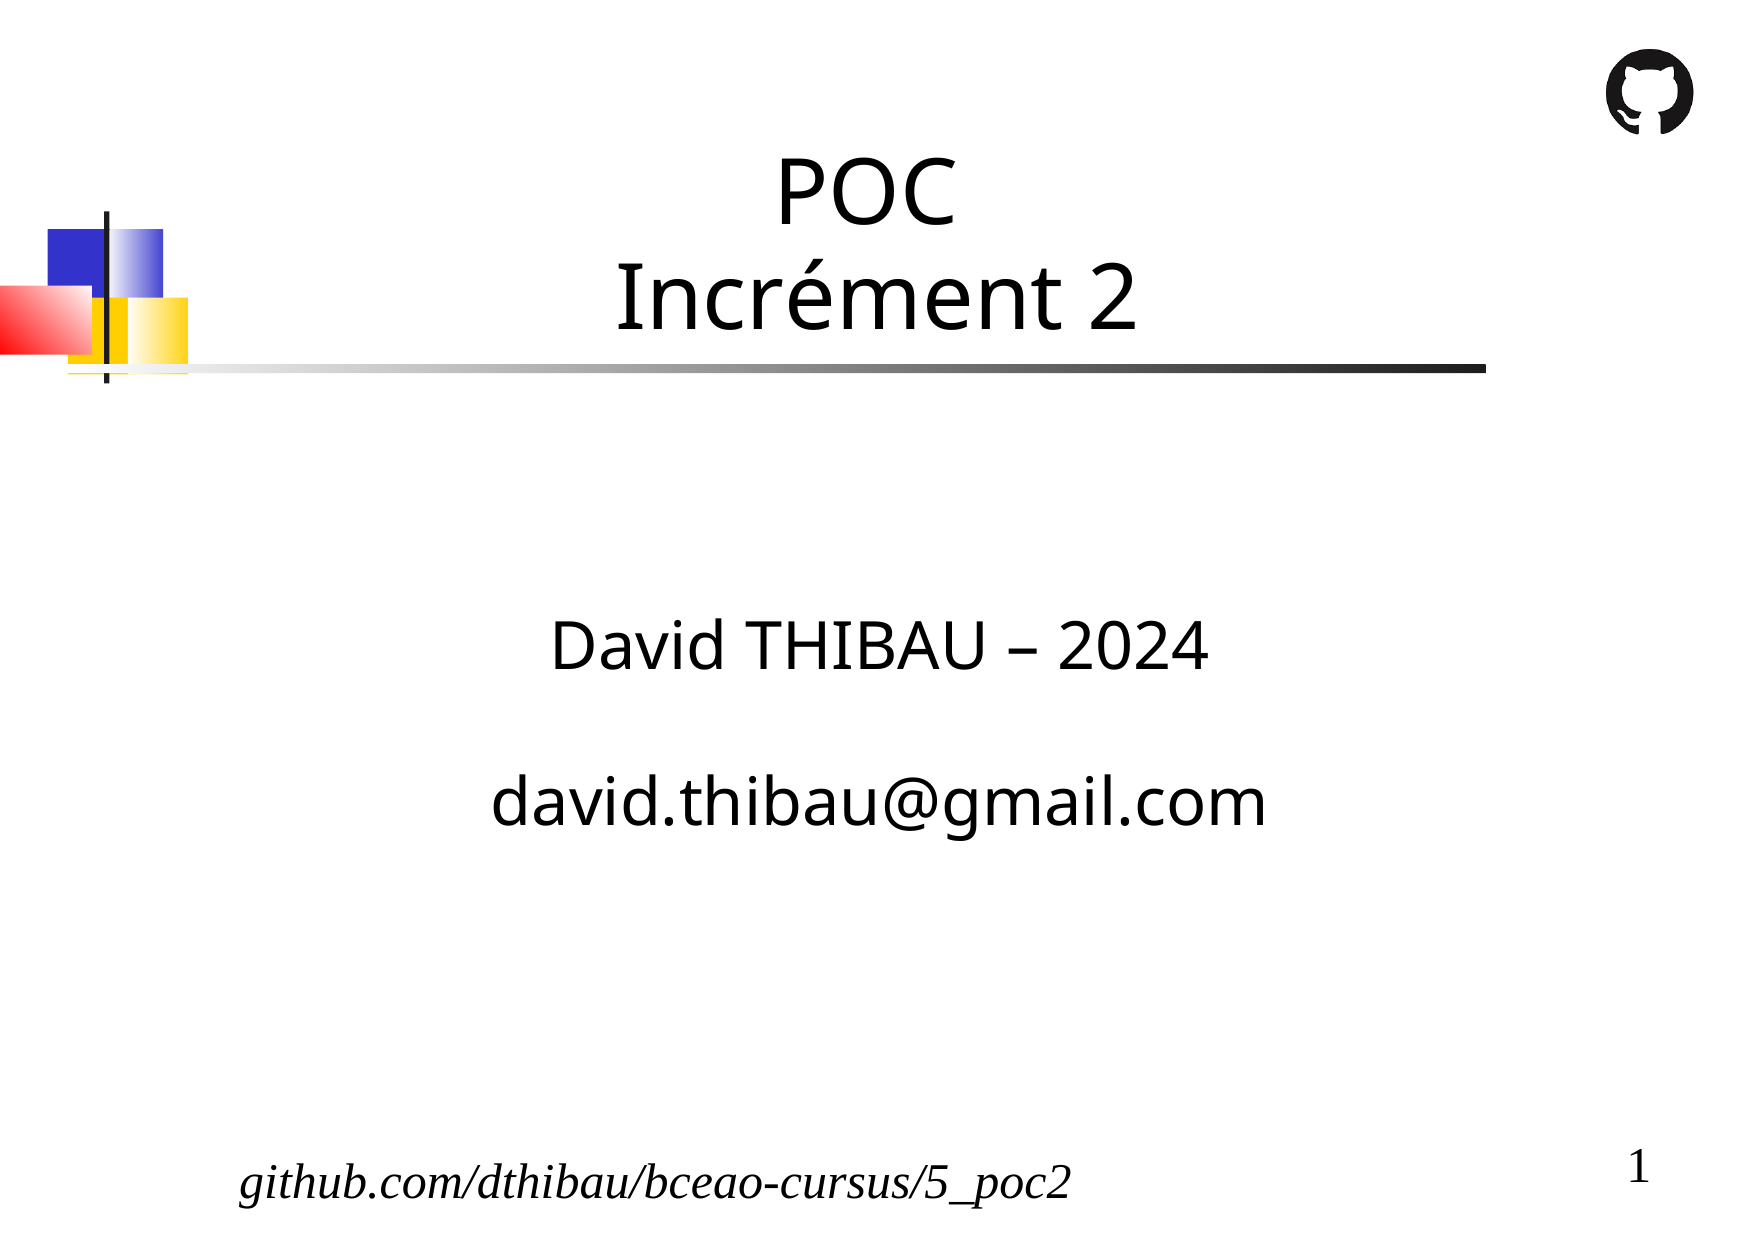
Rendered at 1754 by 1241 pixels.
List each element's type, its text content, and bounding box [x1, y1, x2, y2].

title POC Incrément 2 [179, 138, 1577, 353]
picture [1576, 19, 1723, 166]
subtitle David THIBAU – 2024 david.thibau@gmail.com [179, 608, 1577, 841]
text_box github.com/dthibau/bceao-cursus/5_poc2 [224, 1145, 1533, 1218]
